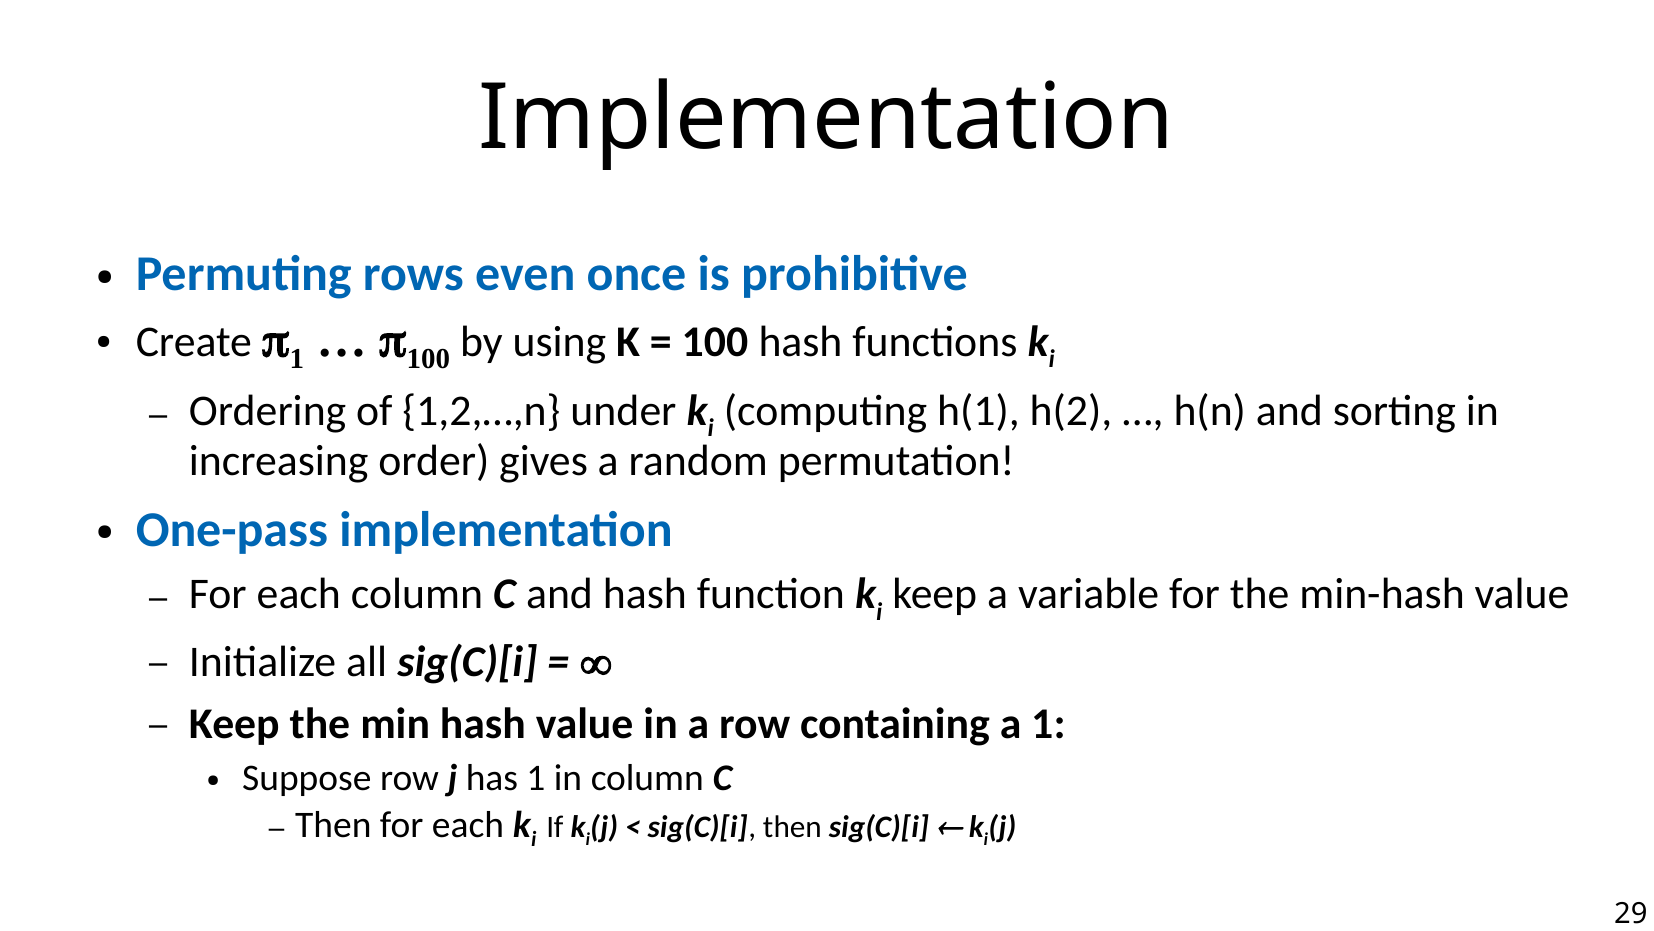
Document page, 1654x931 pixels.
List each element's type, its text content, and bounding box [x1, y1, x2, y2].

title Implementation [82, 1, 1571, 226]
list Permuting rows even once is prohibitive Create 1 … 100 by using K = 100 hash functions ki Ordering of {1,2,…,n} under ki (computing h(1), h(2), …, h(n) and sorting in increasing order) gives a random permutation! One-pass implementation For each column C and hash function ki keep a variable for the min-hash value Initialize all sig(C)[i] =  Keep the min hash value in a row containing a 1: Suppose row j has 1 in column C Then for each ki If ki(j) < sig(C)[i], then sig(C)[i]  ki(j) [82, 253, 1571, 881]
